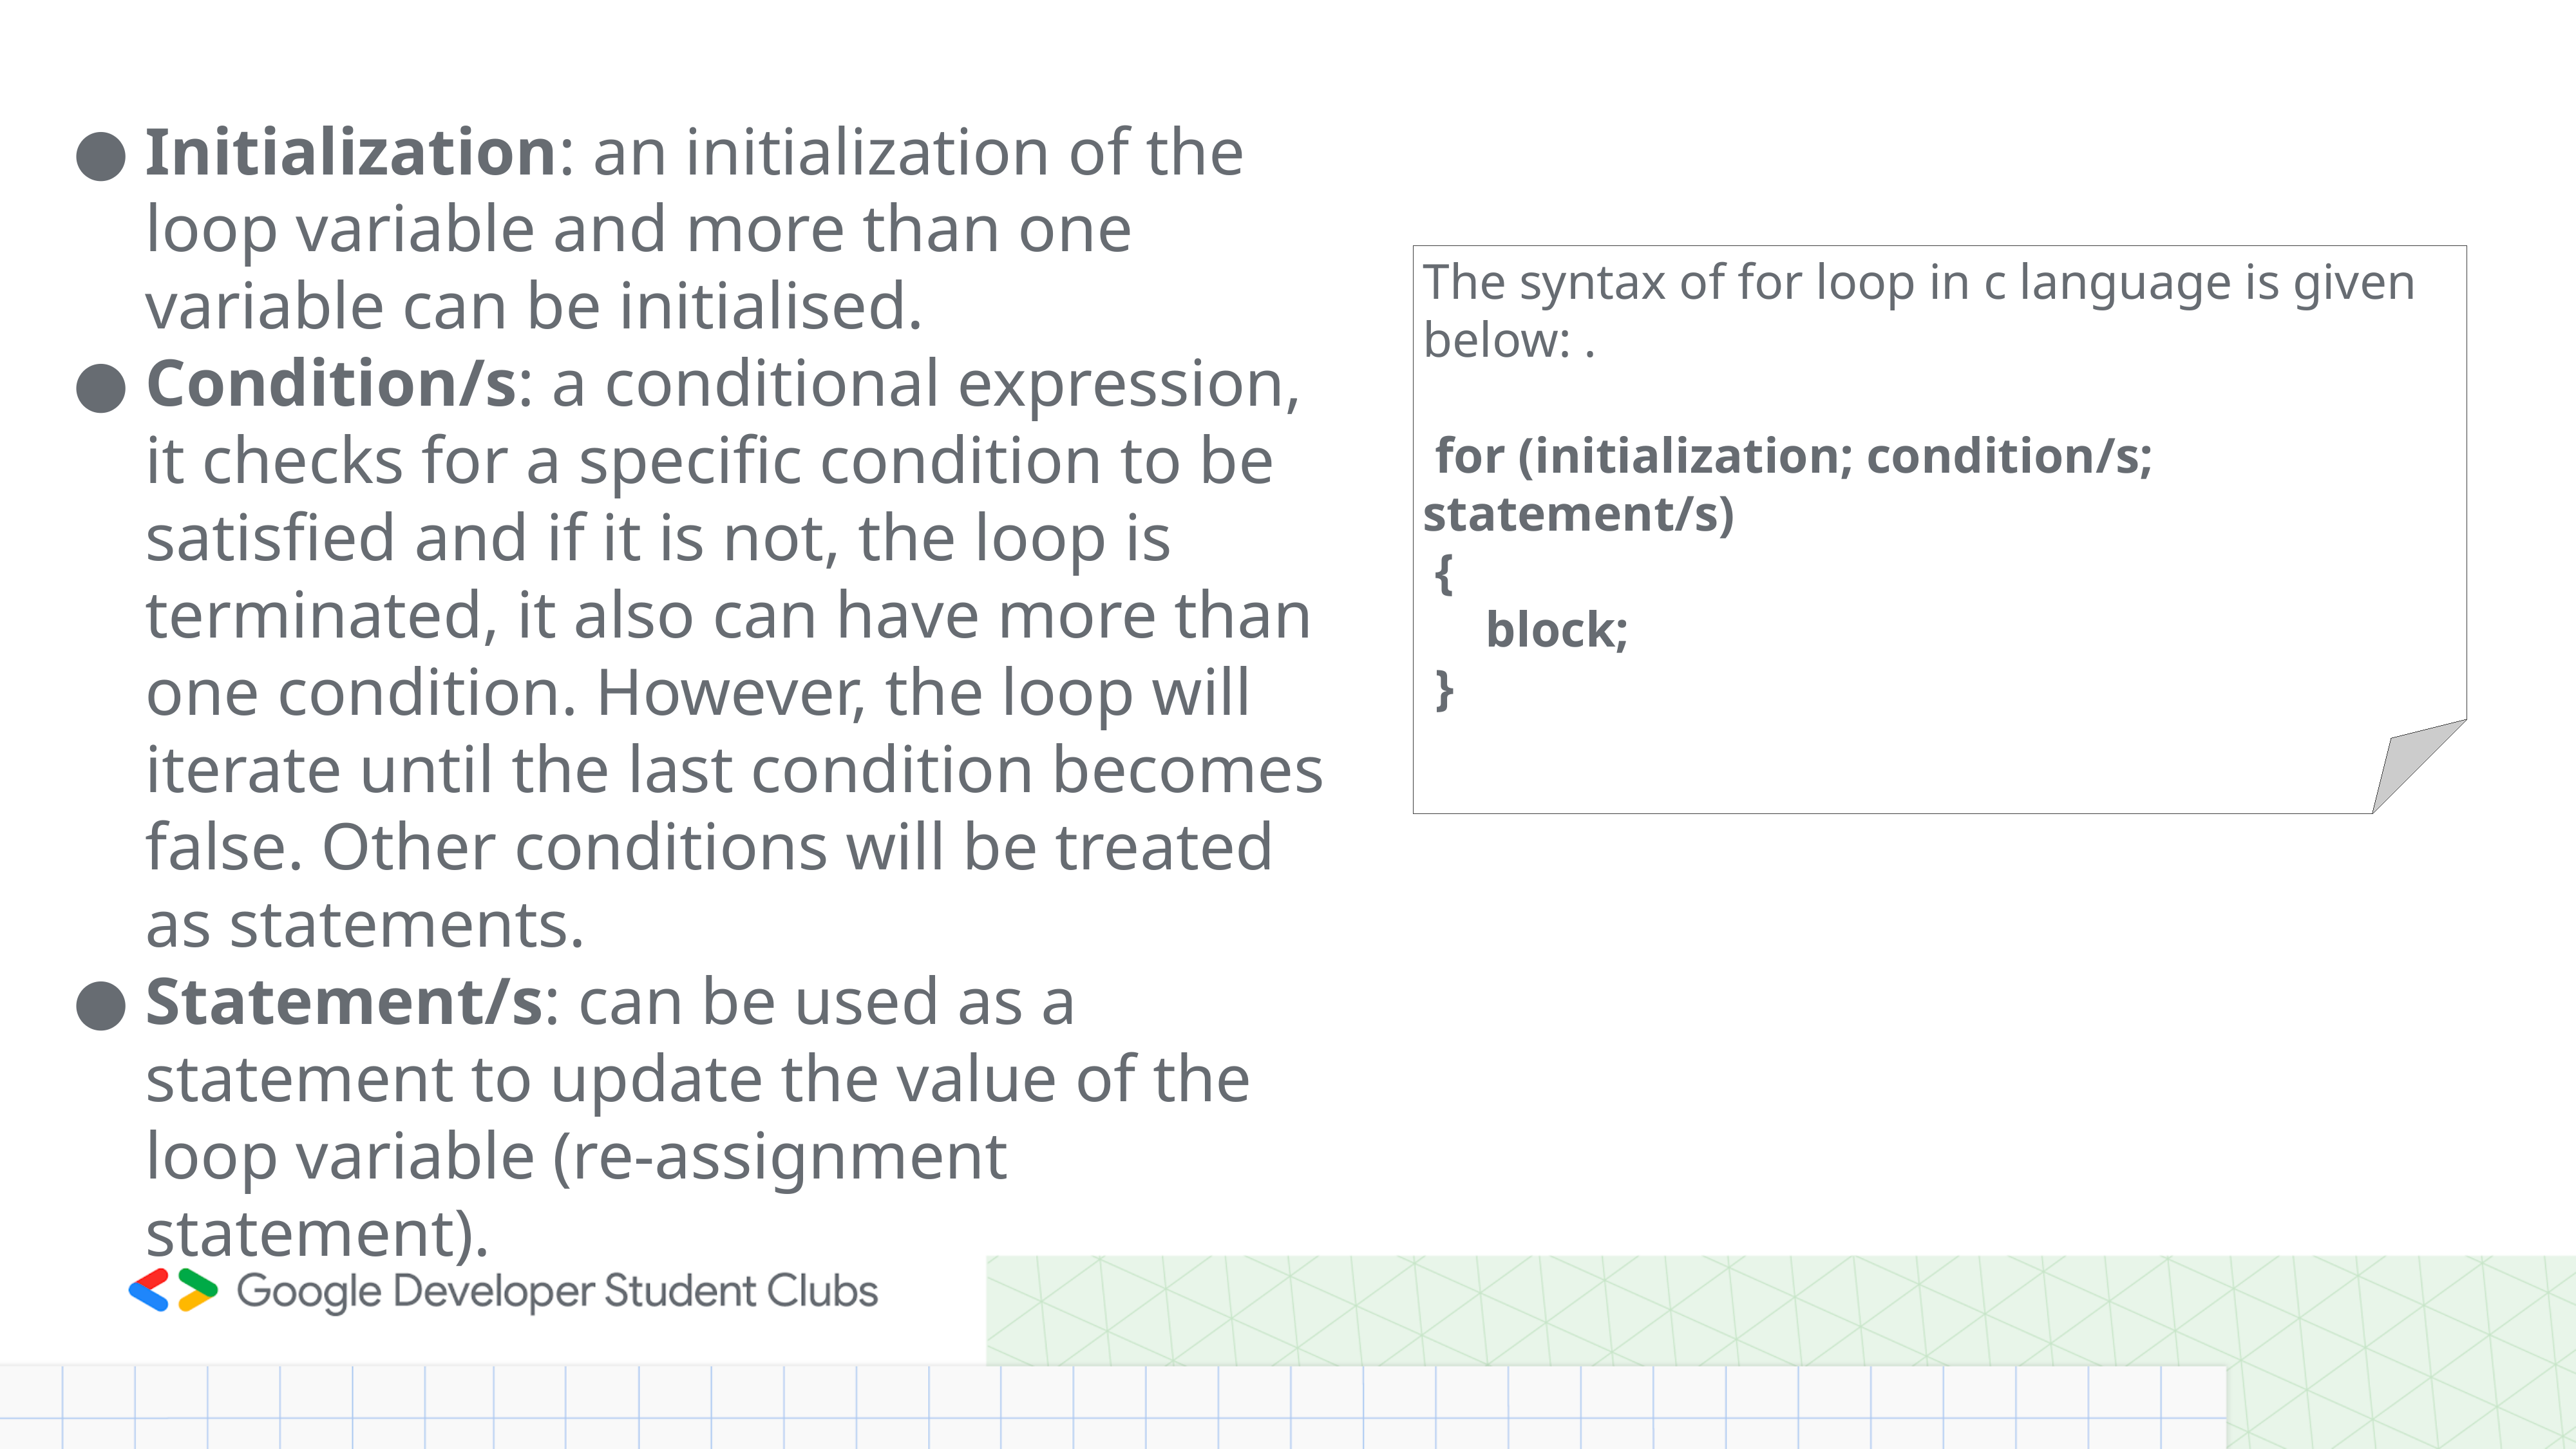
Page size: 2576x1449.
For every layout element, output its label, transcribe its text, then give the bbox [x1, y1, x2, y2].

list Initialization: an initialization of the loop variable and more than one variable can be initialised. Condition/s: a conditional expression, it checks for a specific condition to be satisfied and if it is not, the loop is terminated, it also can have more than one condition. However, the loop will iterate until the last condition becomes false. Other conditions will be treated as statements. Statement/s: can be used as a statement to update the value of the loop variable (re-assignment statement). [63, 100, 1368, 1213]
picture [0, 0, 2576, 1449]
text_box The syntax of for loop in c language is given below: . for (initialization; condition/s; statement/s) { block; } [1413, 245, 2467, 814]
